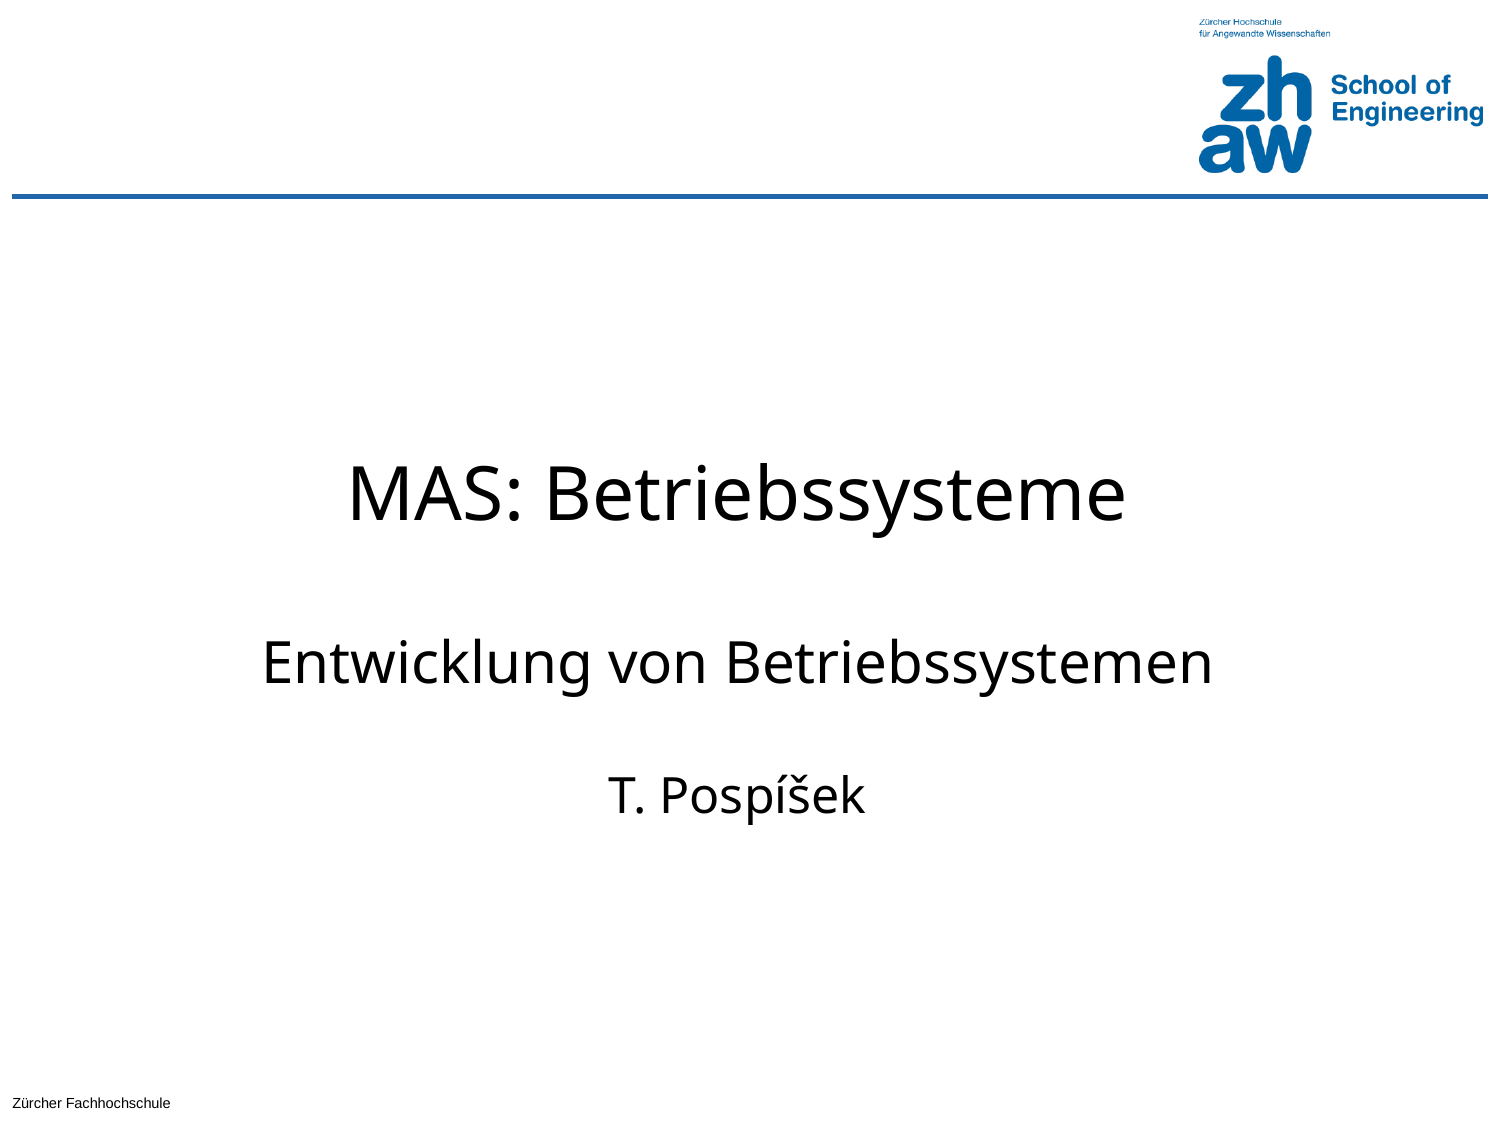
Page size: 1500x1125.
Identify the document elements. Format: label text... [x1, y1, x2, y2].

picture [1199, 19, 1483, 173]
text_box MAS: Betriebssysteme Entwicklung von Betriebssystemen T. Pospíšek [112, 262, 1363, 913]
